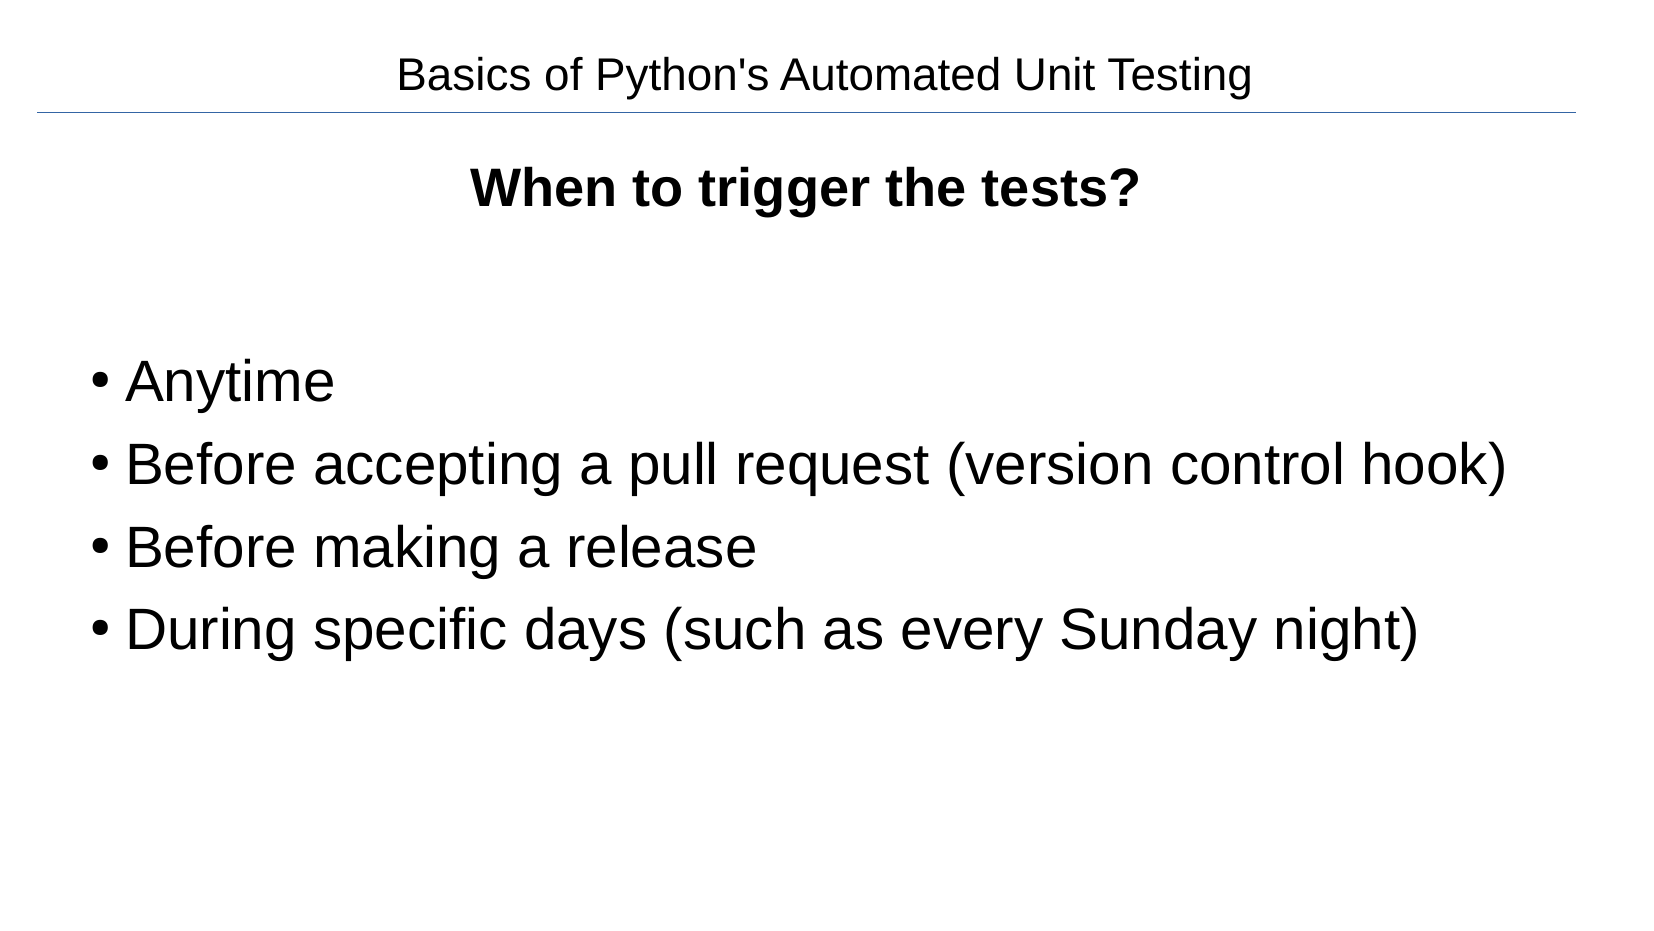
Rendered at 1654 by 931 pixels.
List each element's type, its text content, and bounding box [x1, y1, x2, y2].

text_box When to trigger the tests? [37, 150, 1576, 226]
text_box Anytime Before accepting a pull request (version control hook) Before making a release During specific days (such as every Sunday night) [75, 258, 1576, 670]
subtitle Basics of Python's Automated Unit Testing [75, 37, 1576, 112]
